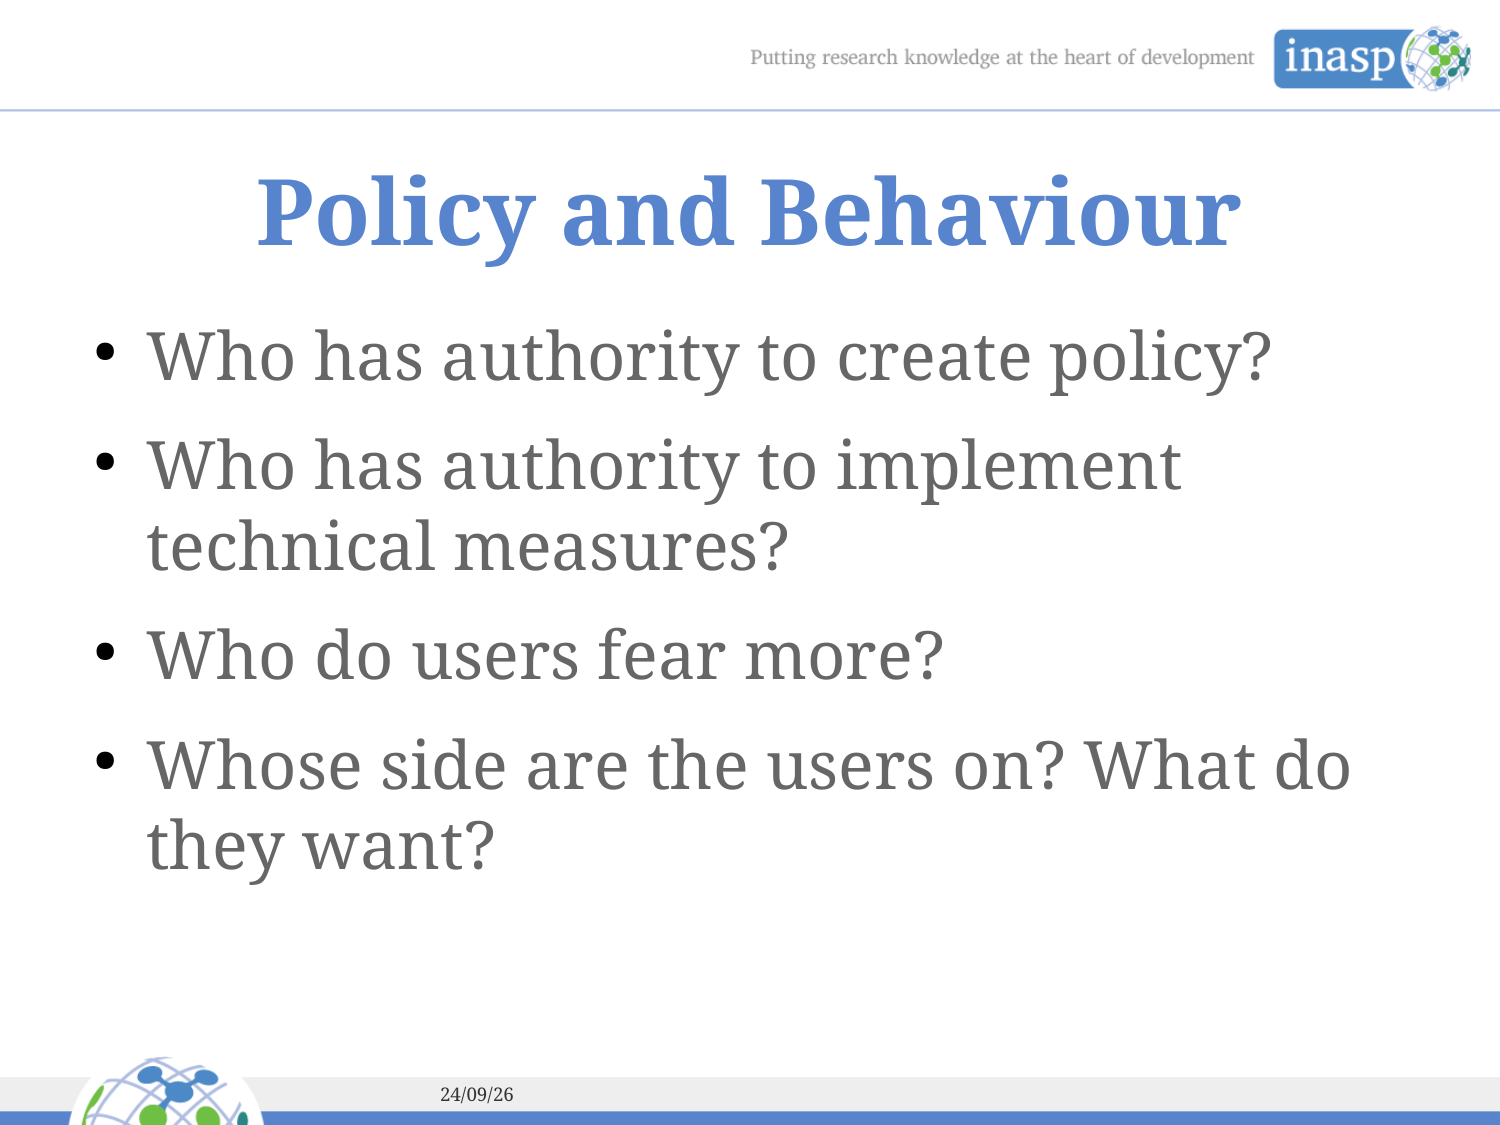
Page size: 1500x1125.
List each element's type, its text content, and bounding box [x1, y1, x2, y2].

list Who has authority to create policy? Who has authority to implement technical measures? Who do users fear more? Whose side are the users on? What do they want? [75, 313, 1426, 967]
title Policy and Behaviour [75, 129, 1426, 313]
picture [0, 0, 1500, 1125]
